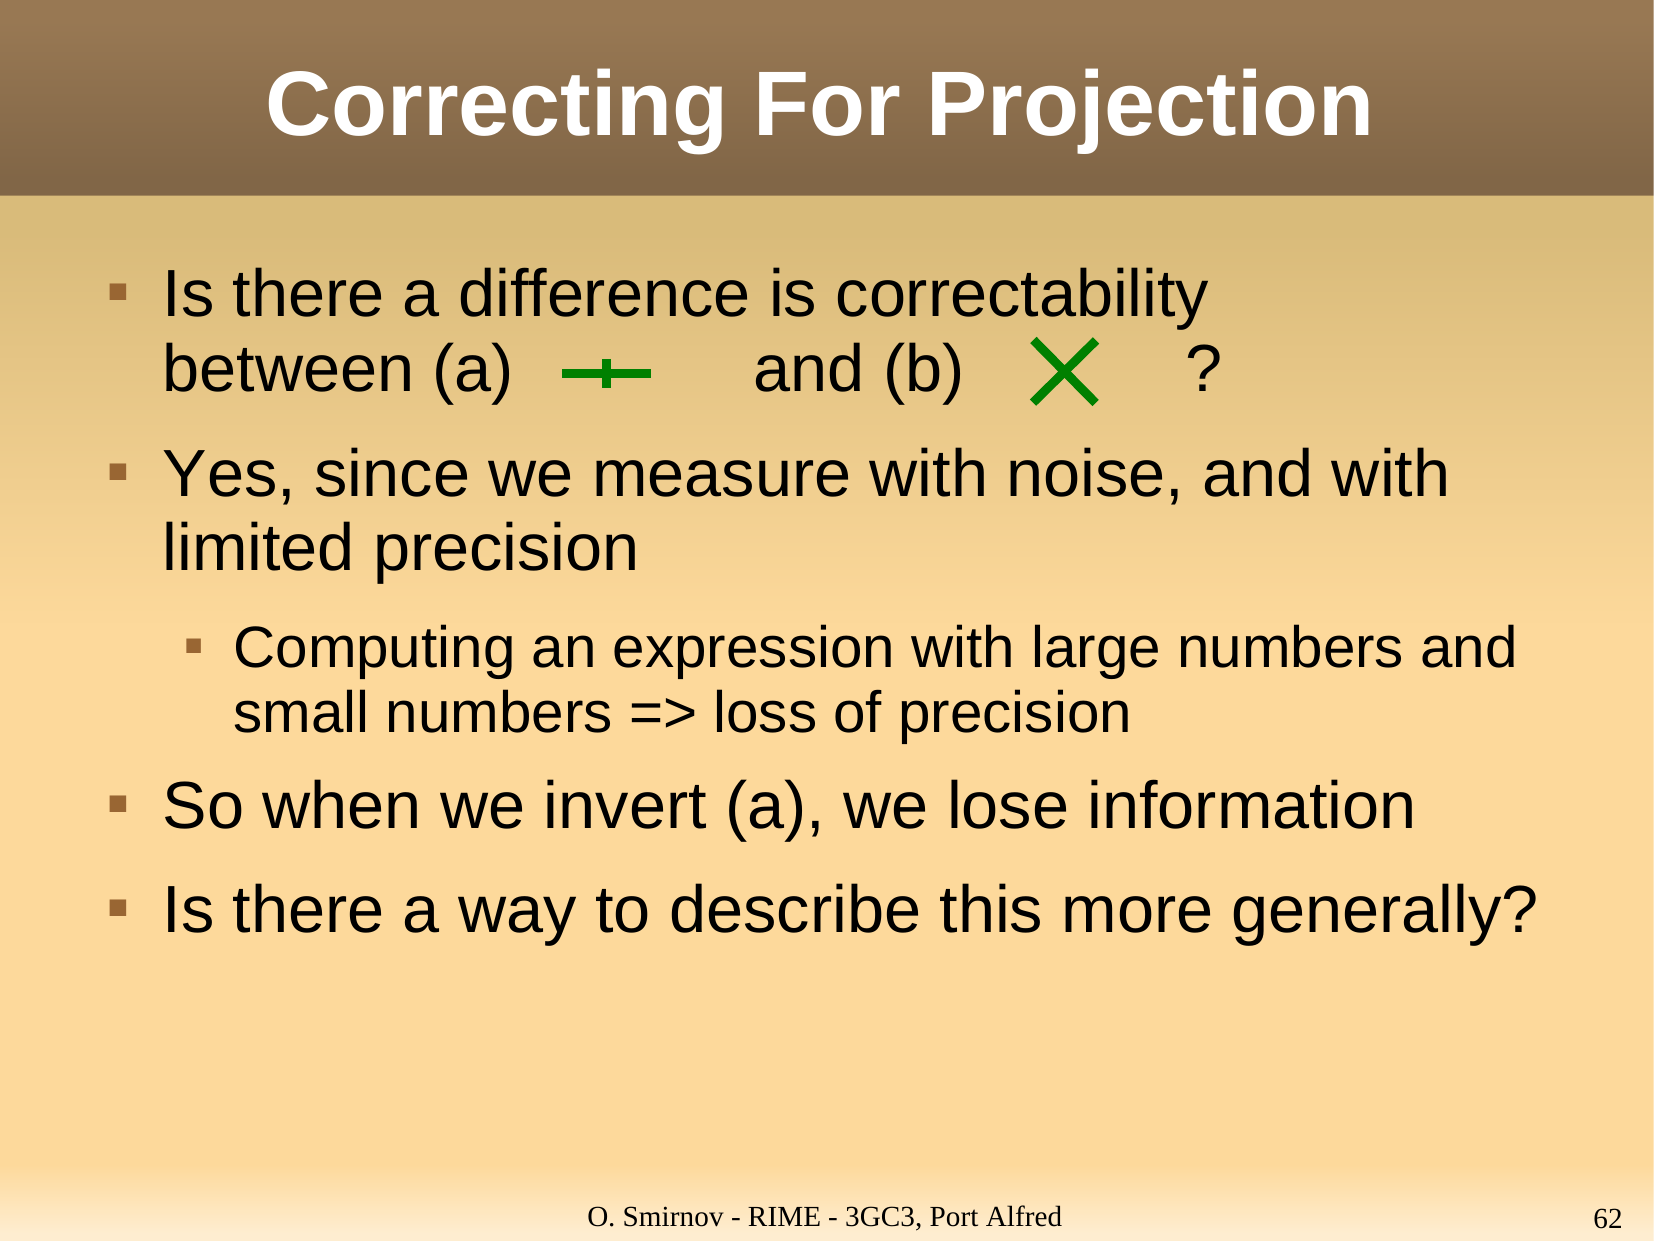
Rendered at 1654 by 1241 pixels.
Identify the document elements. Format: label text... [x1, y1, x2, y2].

list Is there a difference is correctability between (a) and (b) ? Yes, since we measure with noise, and with limited precision Computing an expression with large numbers and small numbers => loss of precision So when we invert (a), we lose information Is there a way to describe this more generally? [91, 256, 1580, 1075]
title Correcting For Projection [76, 0, 1565, 208]
picture [0, 0, 1654, 1241]
